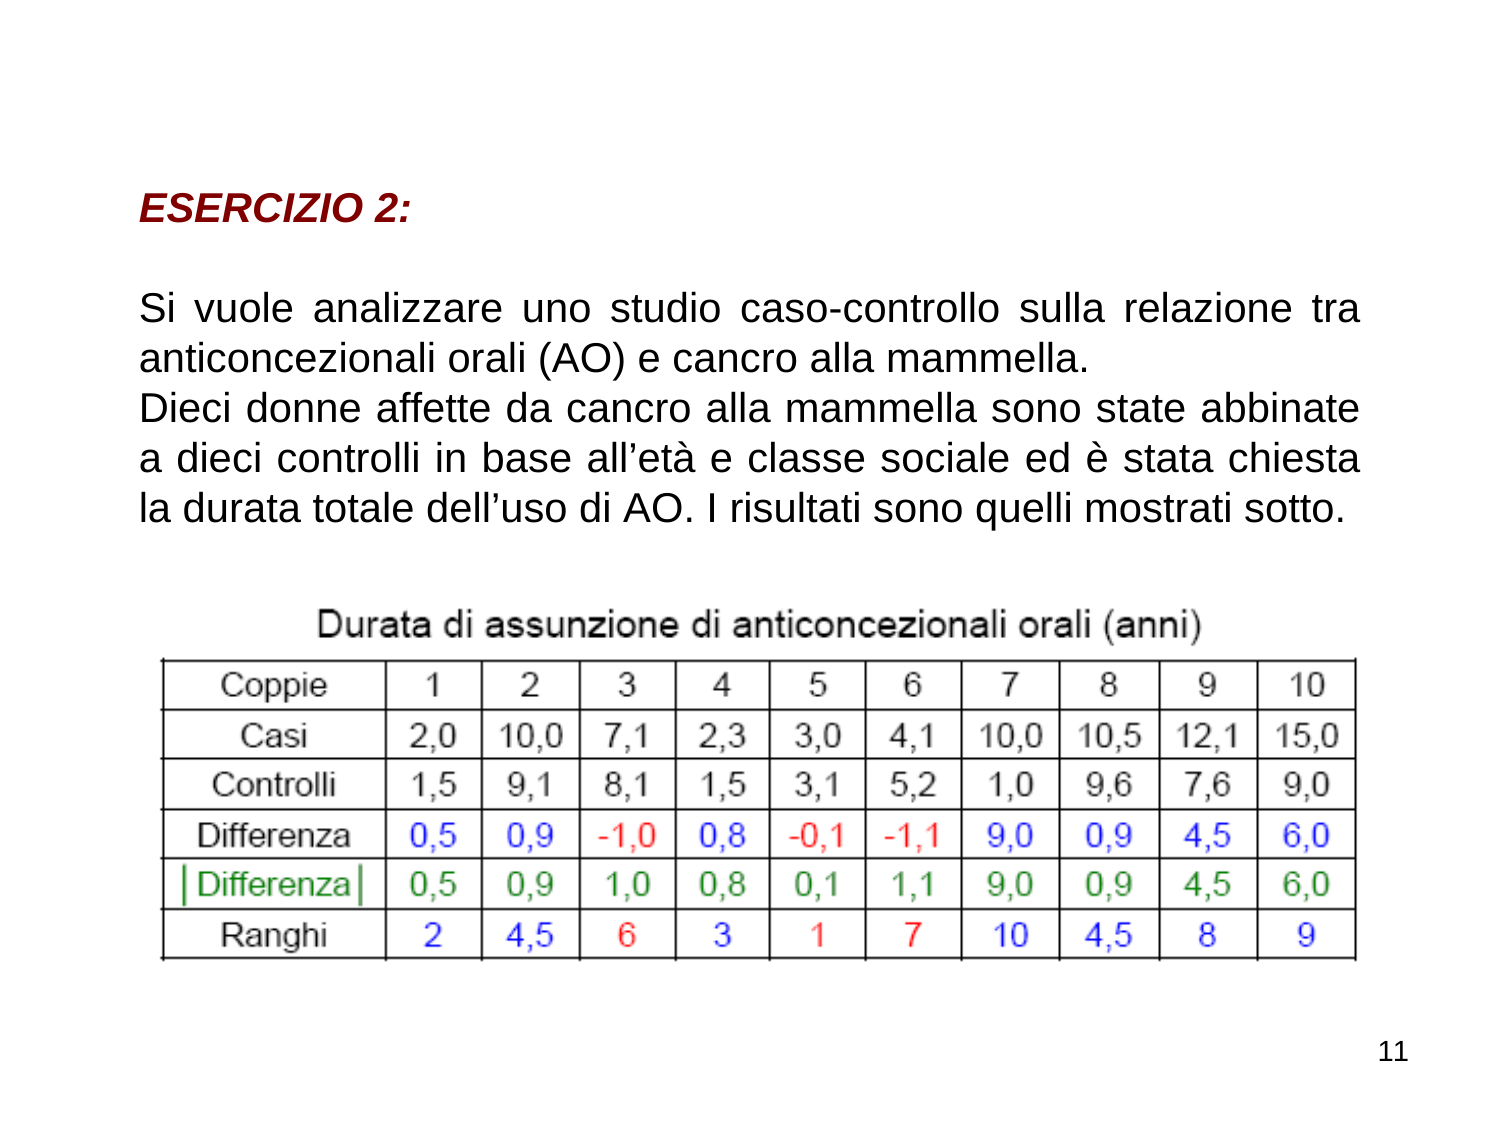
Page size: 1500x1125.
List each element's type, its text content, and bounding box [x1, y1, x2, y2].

text_box <numero> [1074, 1024, 1426, 1103]
text_box ESERCIZIO 2: Si vuole analizzare uno studio caso-controllo sulla relazione tra anticoncezionali orali (AO) e cancro alla mammella. Dieci donne affette da cancro alla mammella sono state abbinate a dieci controlli in base all’età e classe sociale ed è stata chiesta la durata totale dell’uso di AO. I risultati sono quelli mostrati sotto. [123, 172, 1377, 539]
picture [118, 579, 1400, 990]
